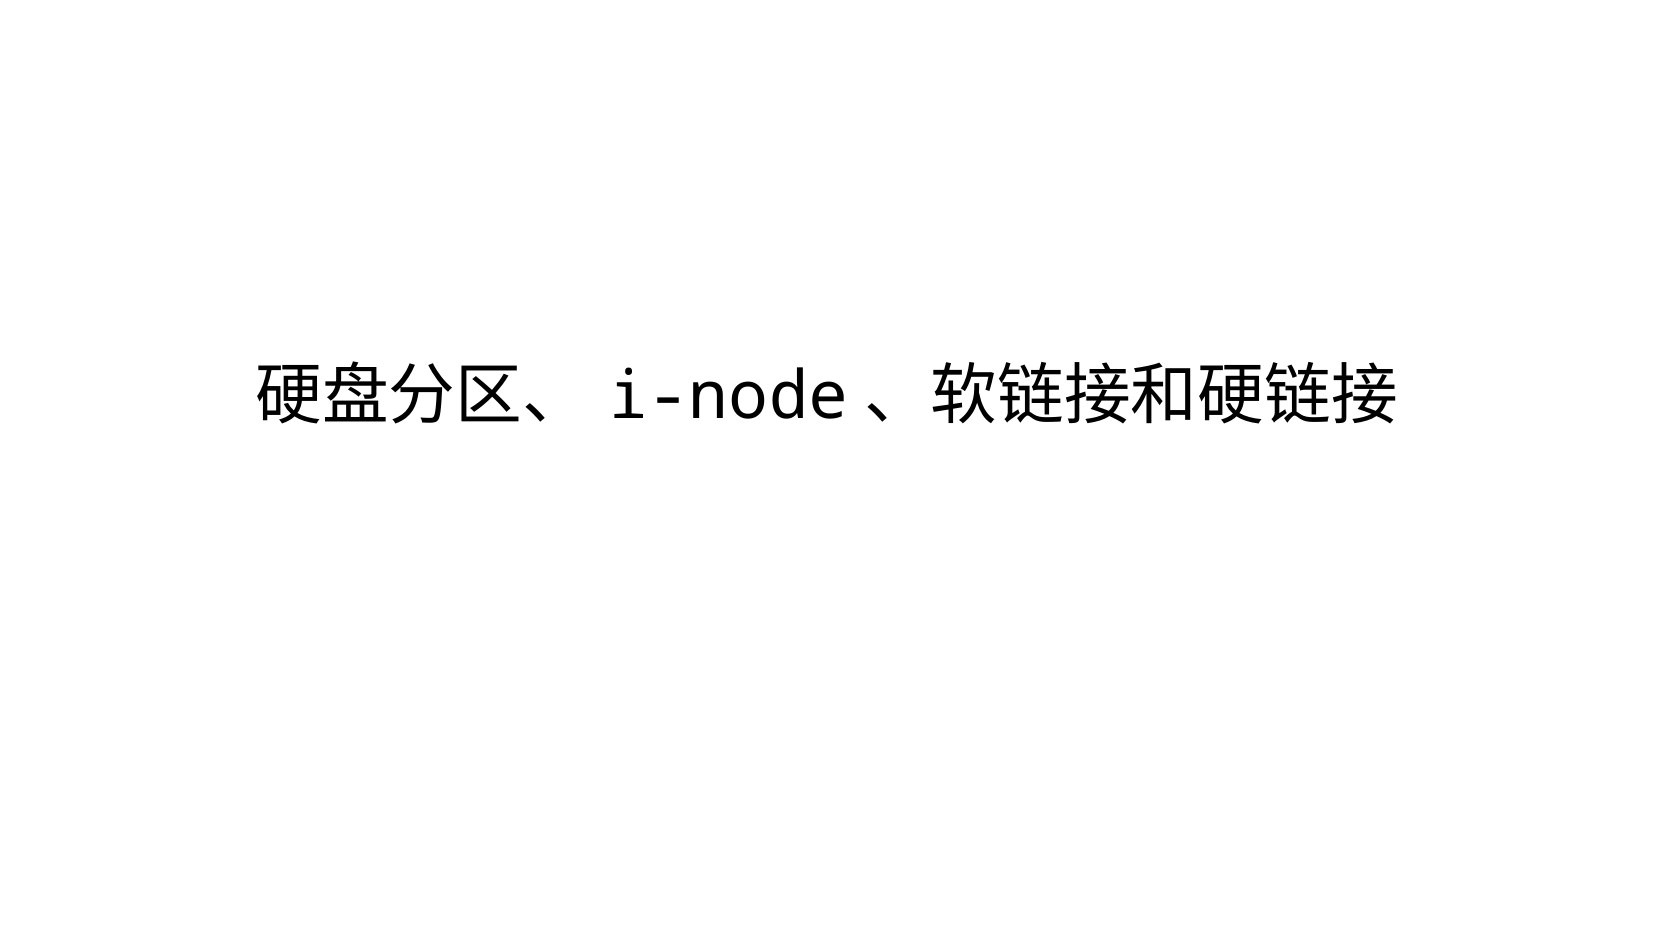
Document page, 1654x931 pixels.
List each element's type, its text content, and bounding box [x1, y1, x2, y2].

subtitle 硬盘分区、i-node、软链接和硬链接 [82, 37, 1571, 742]
